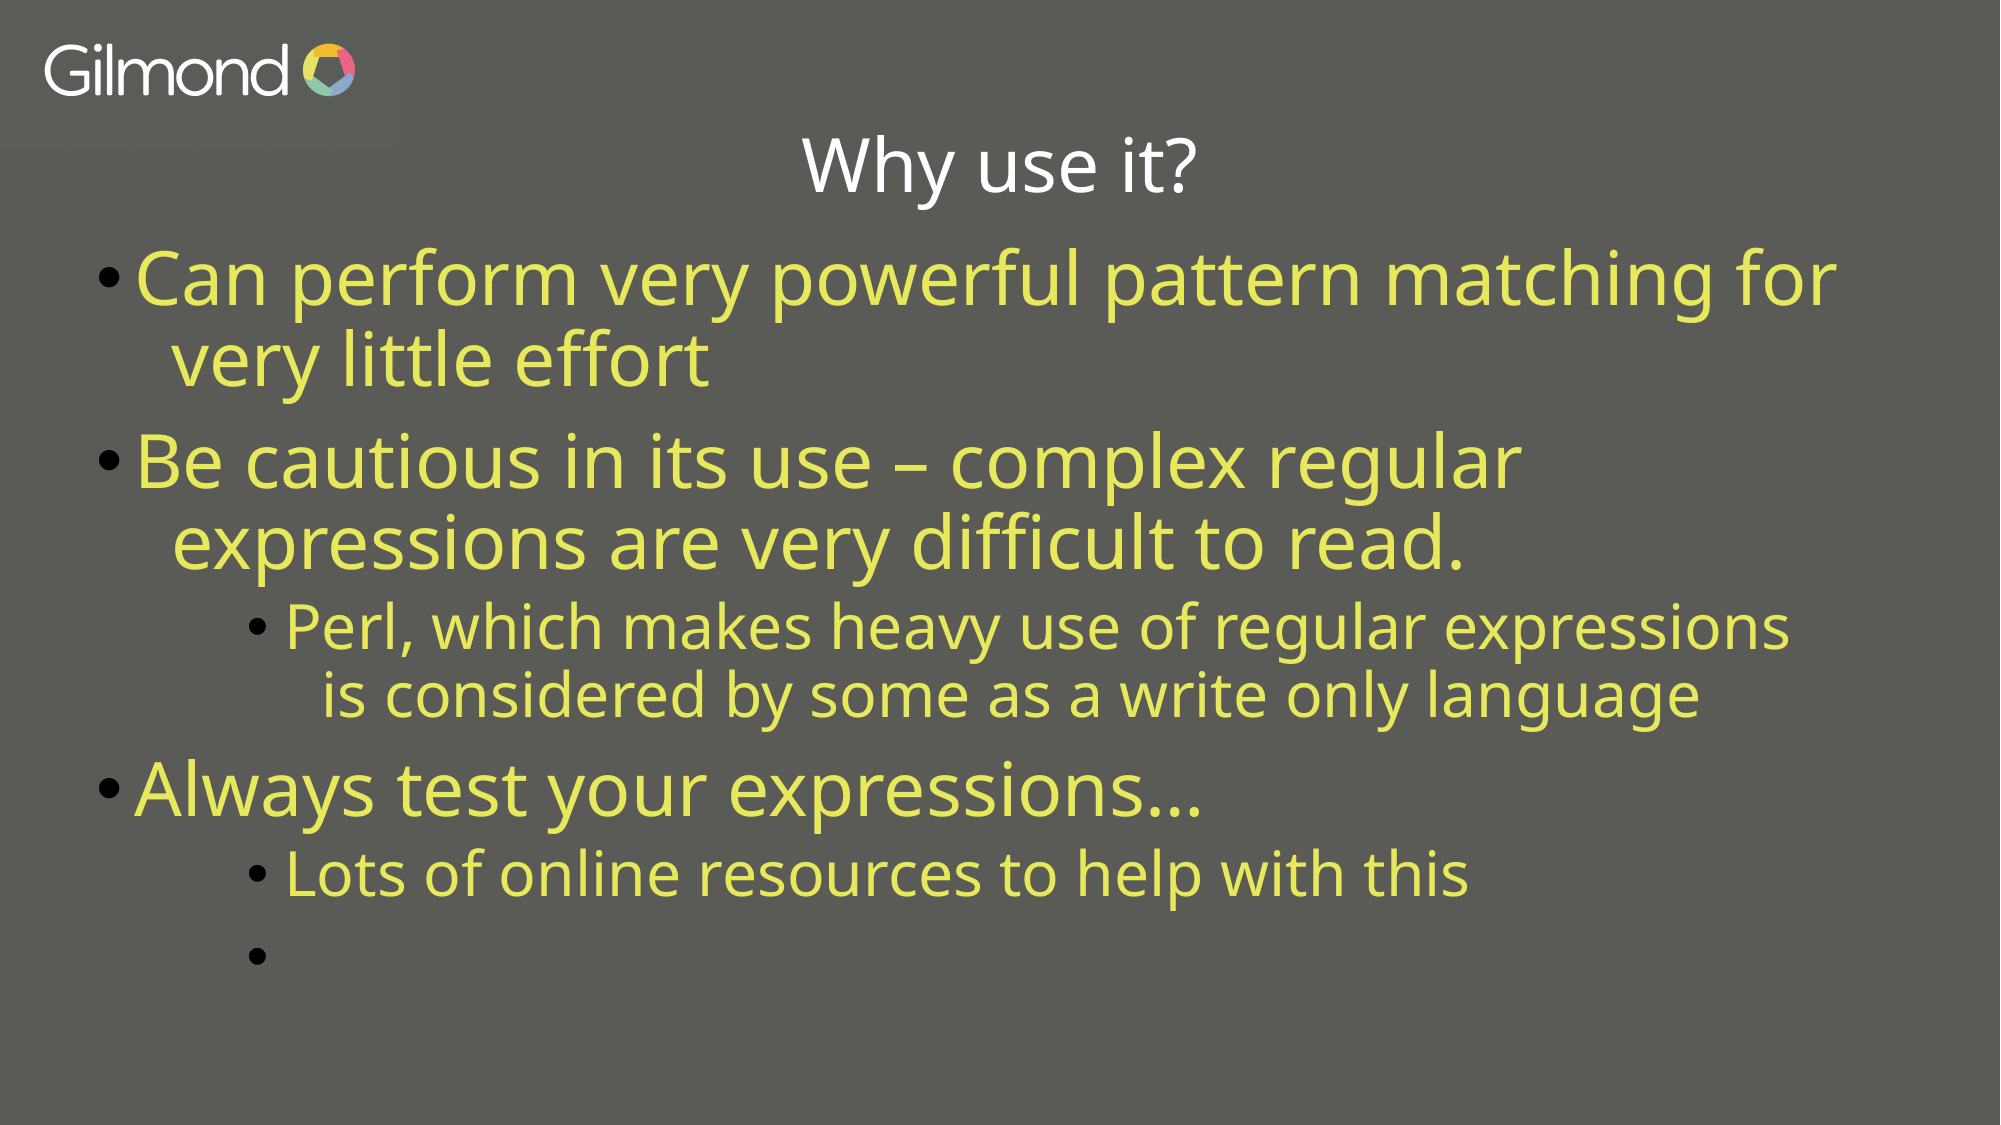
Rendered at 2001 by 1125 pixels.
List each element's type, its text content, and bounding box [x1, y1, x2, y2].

list Can perform very powerful pattern matching for very little effort Be cautious in its use – complex regular expressions are very difficult to read. Perl, which makes heavy use of regular expressions is considered by some as a write only language Always test your expressions… Lots of online resources to help with this [81, 233, 1863, 1053]
picture [0, 0, 399, 149]
title Why use it? [137, 59, 1863, 233]
